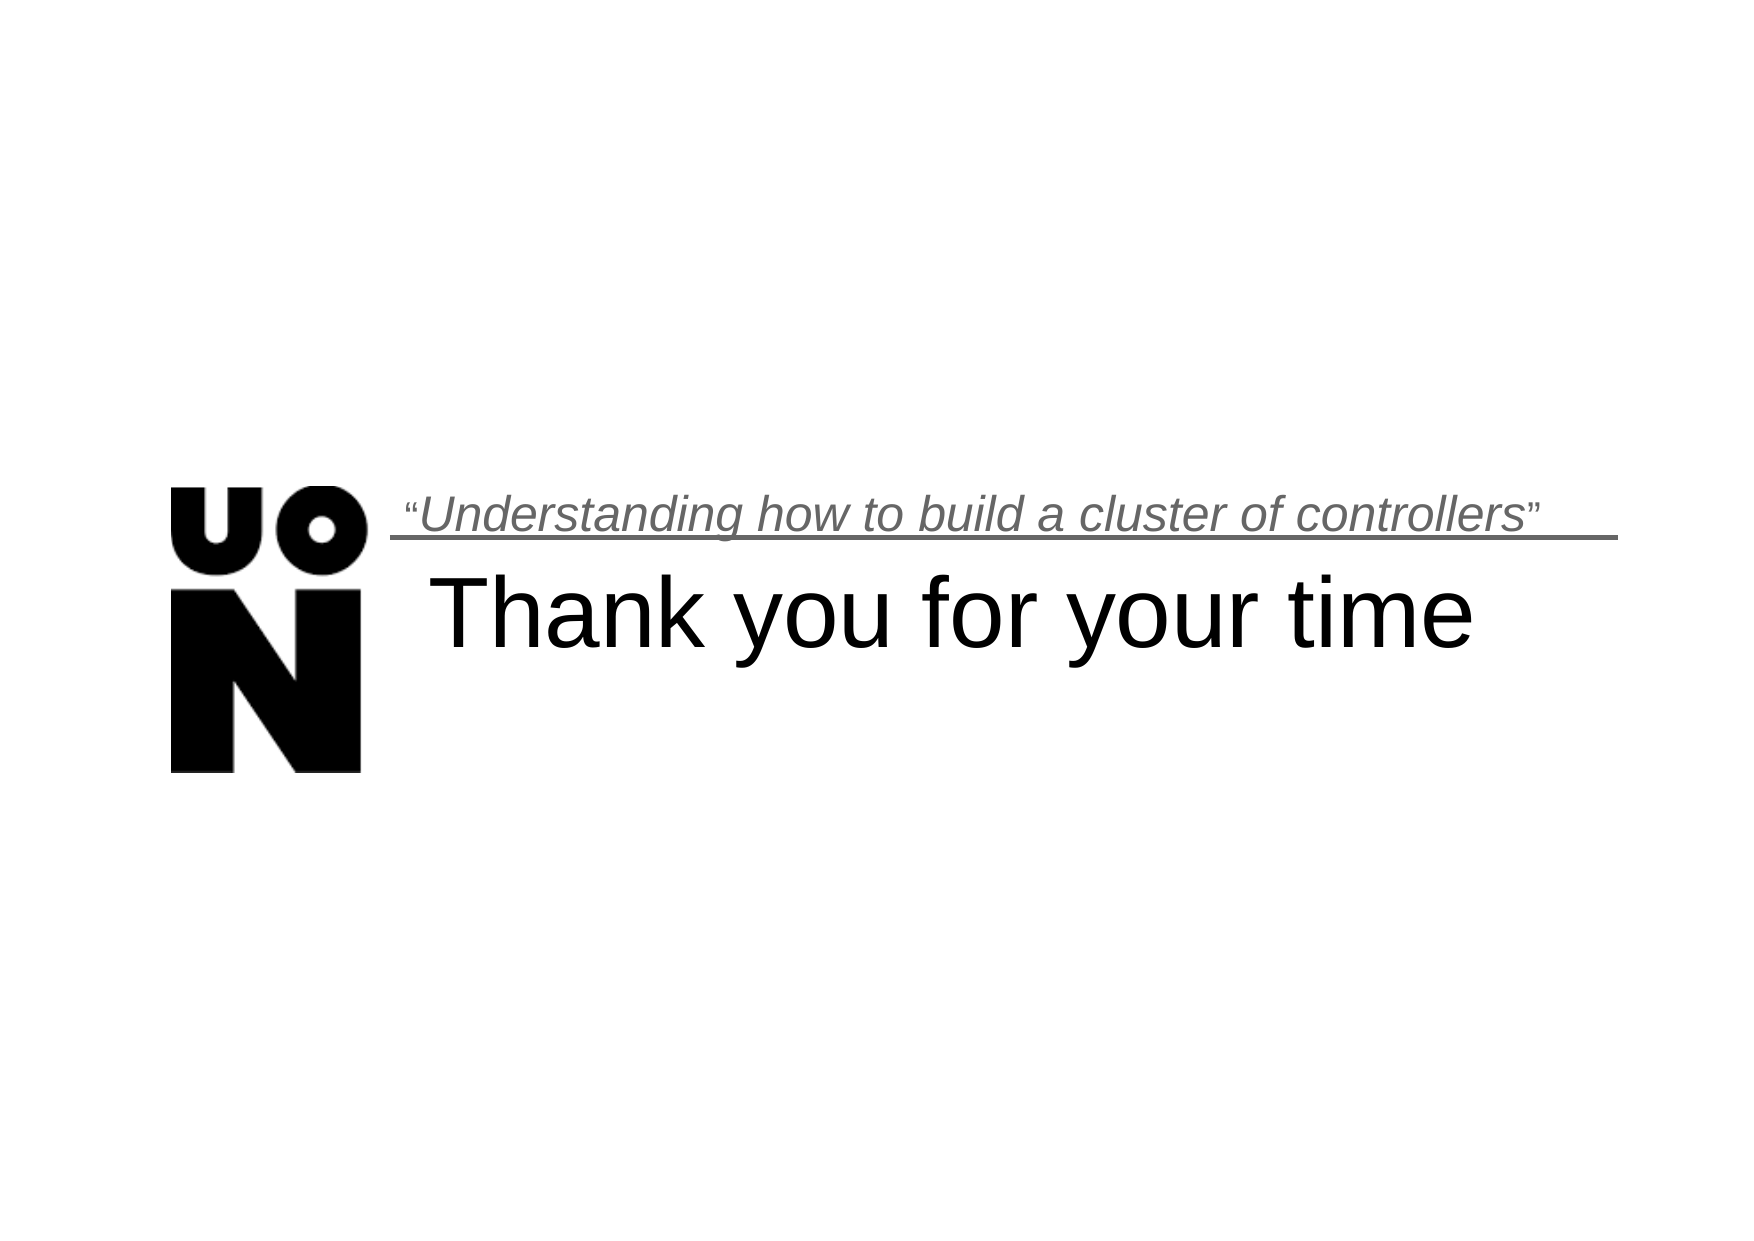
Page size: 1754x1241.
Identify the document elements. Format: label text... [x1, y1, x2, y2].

picture [171, 486, 370, 773]
text_box Thank you for your time [413, 587, 1554, 733]
text_box “Understanding how to build a cluster of controllers” [389, 478, 1642, 587]
